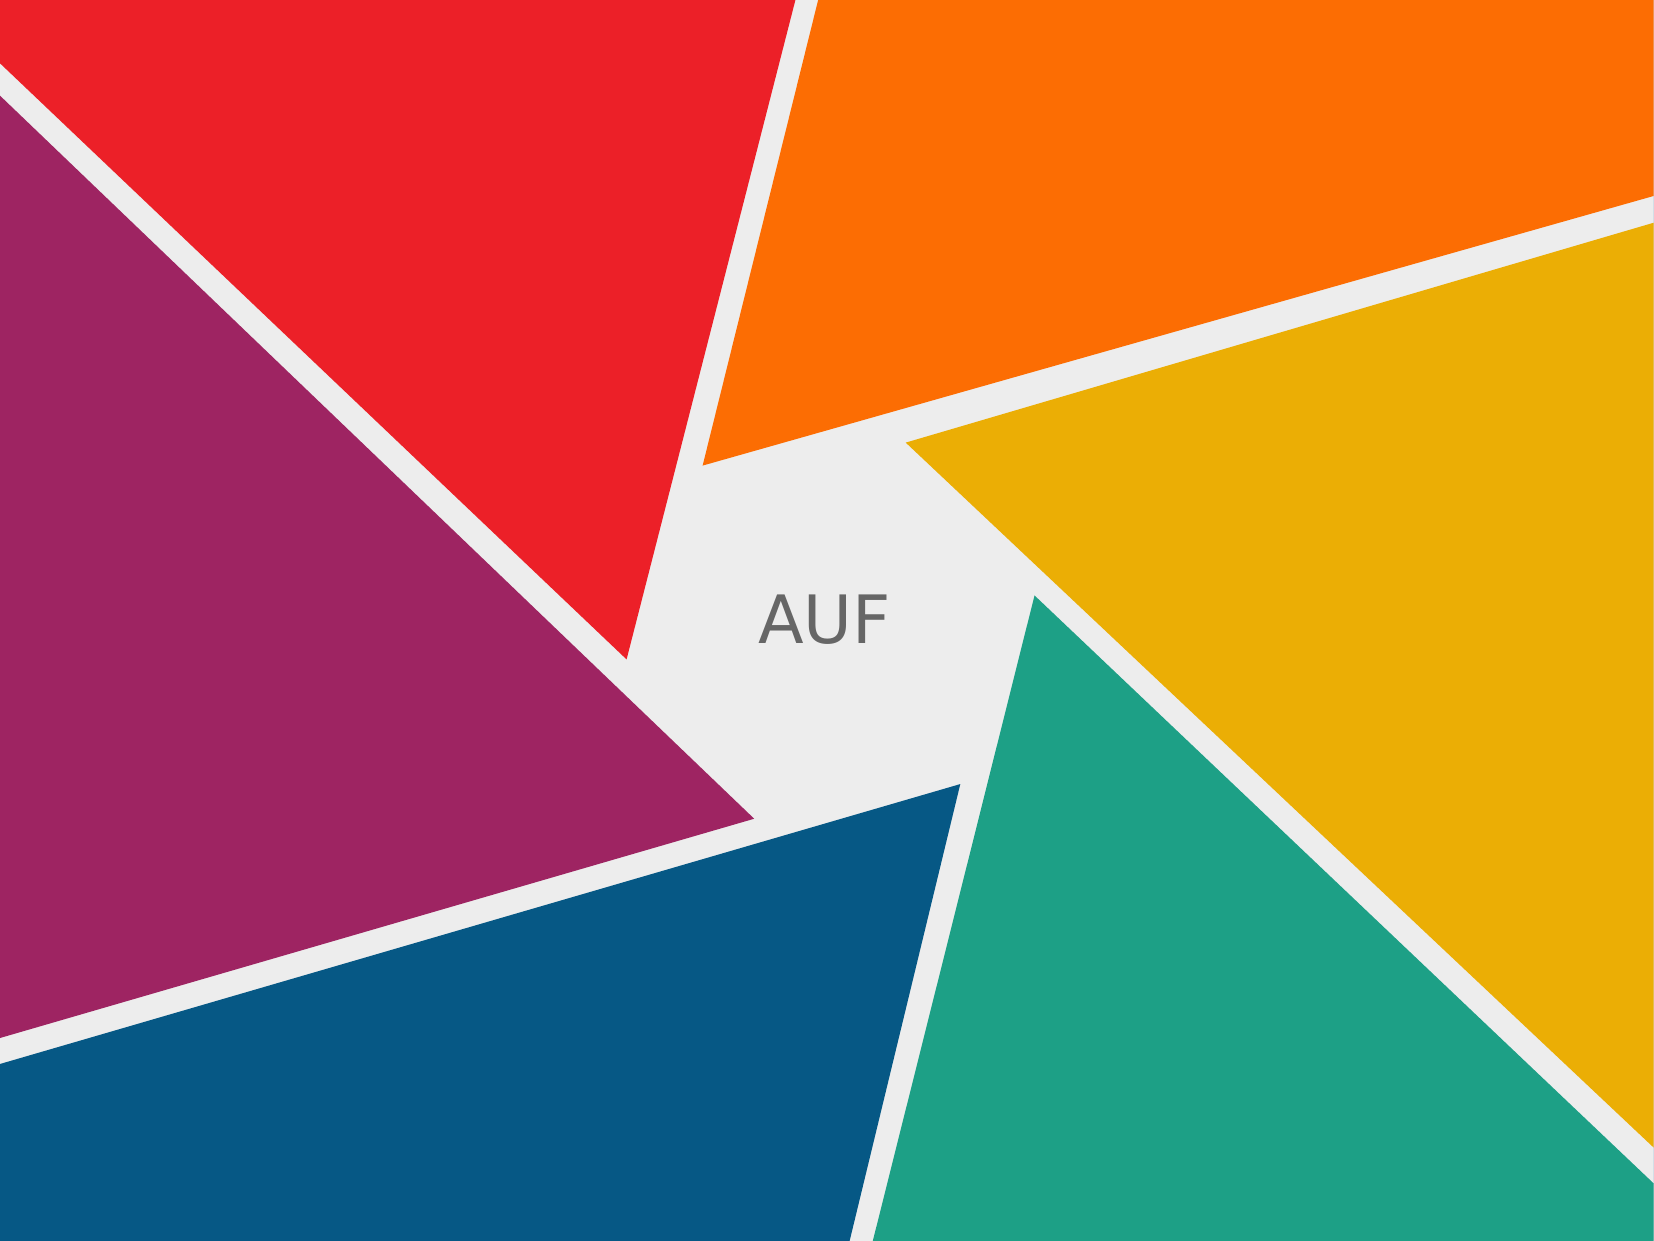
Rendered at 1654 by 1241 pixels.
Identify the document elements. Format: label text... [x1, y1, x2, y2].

subtitle AUF [614, 418, 1035, 824]
